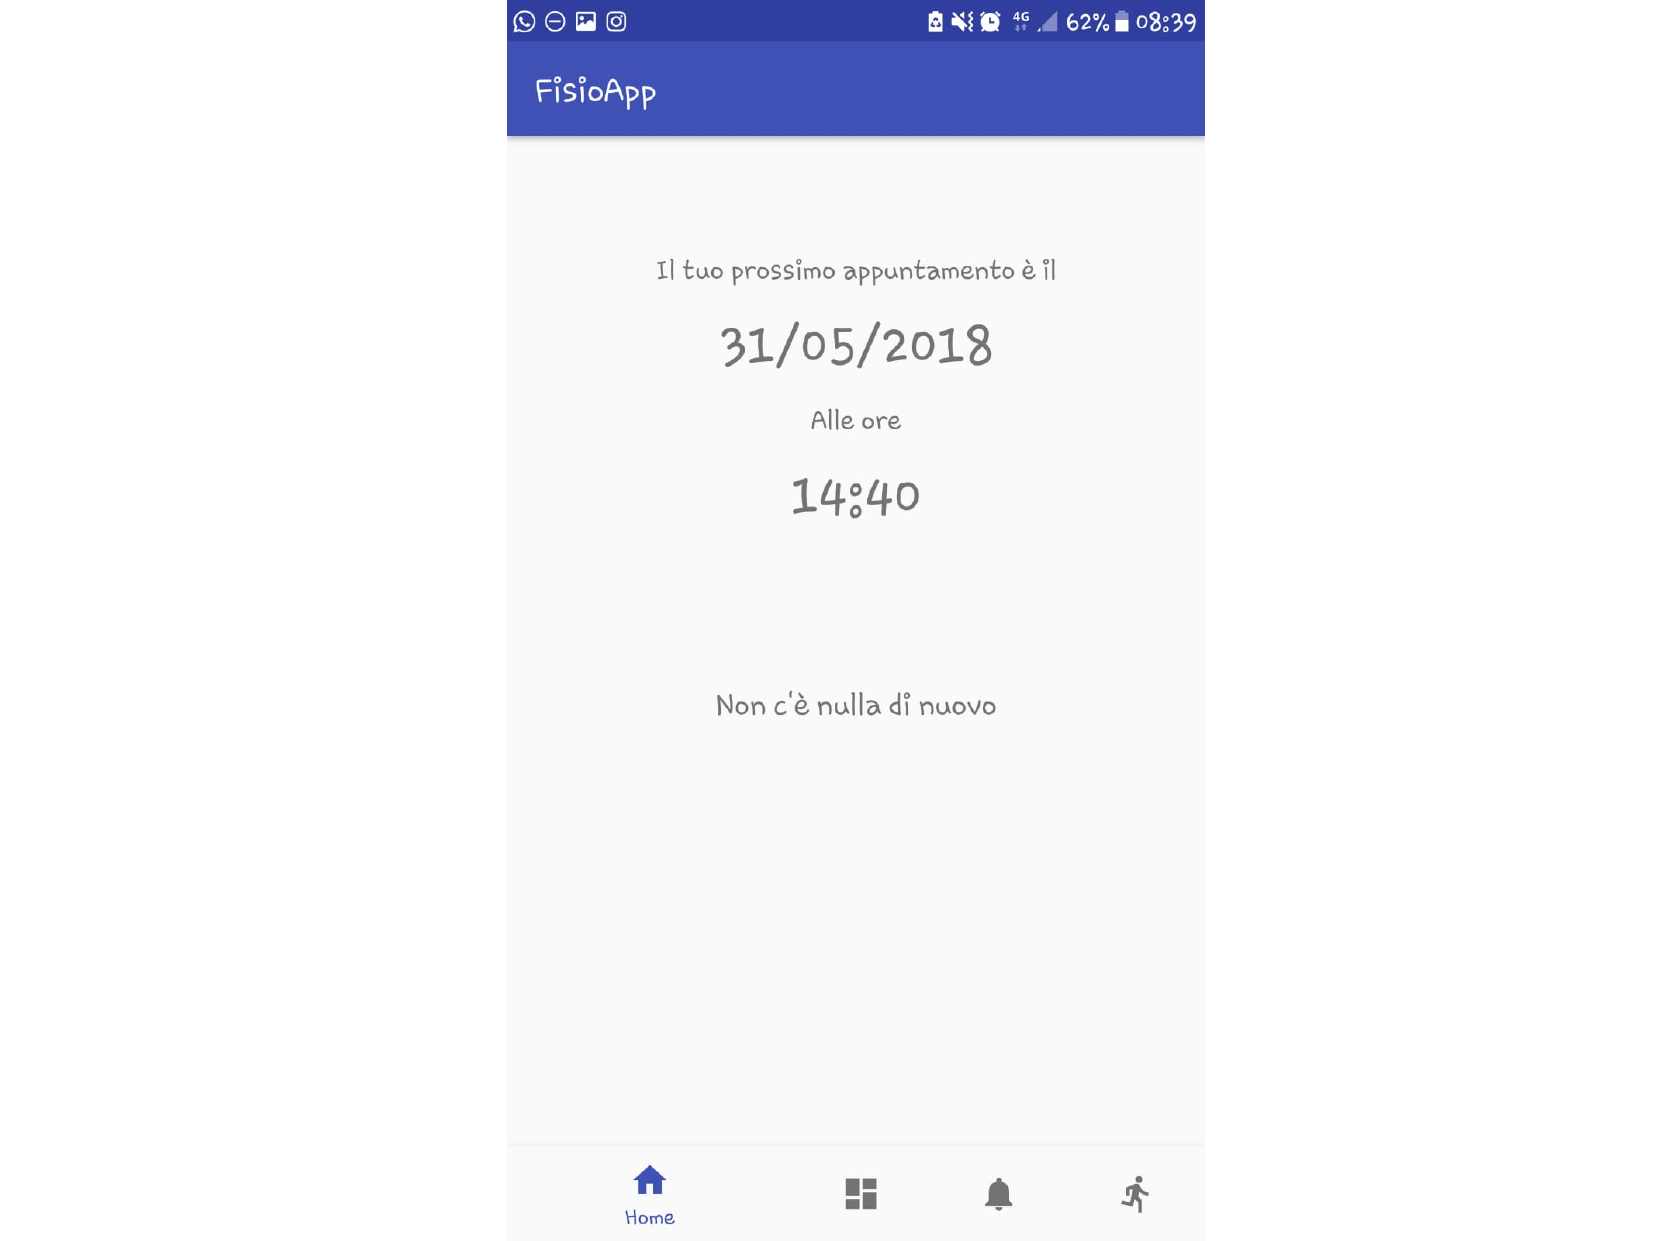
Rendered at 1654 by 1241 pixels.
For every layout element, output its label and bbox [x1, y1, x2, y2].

picture [507, 0, 1205, 1241]
